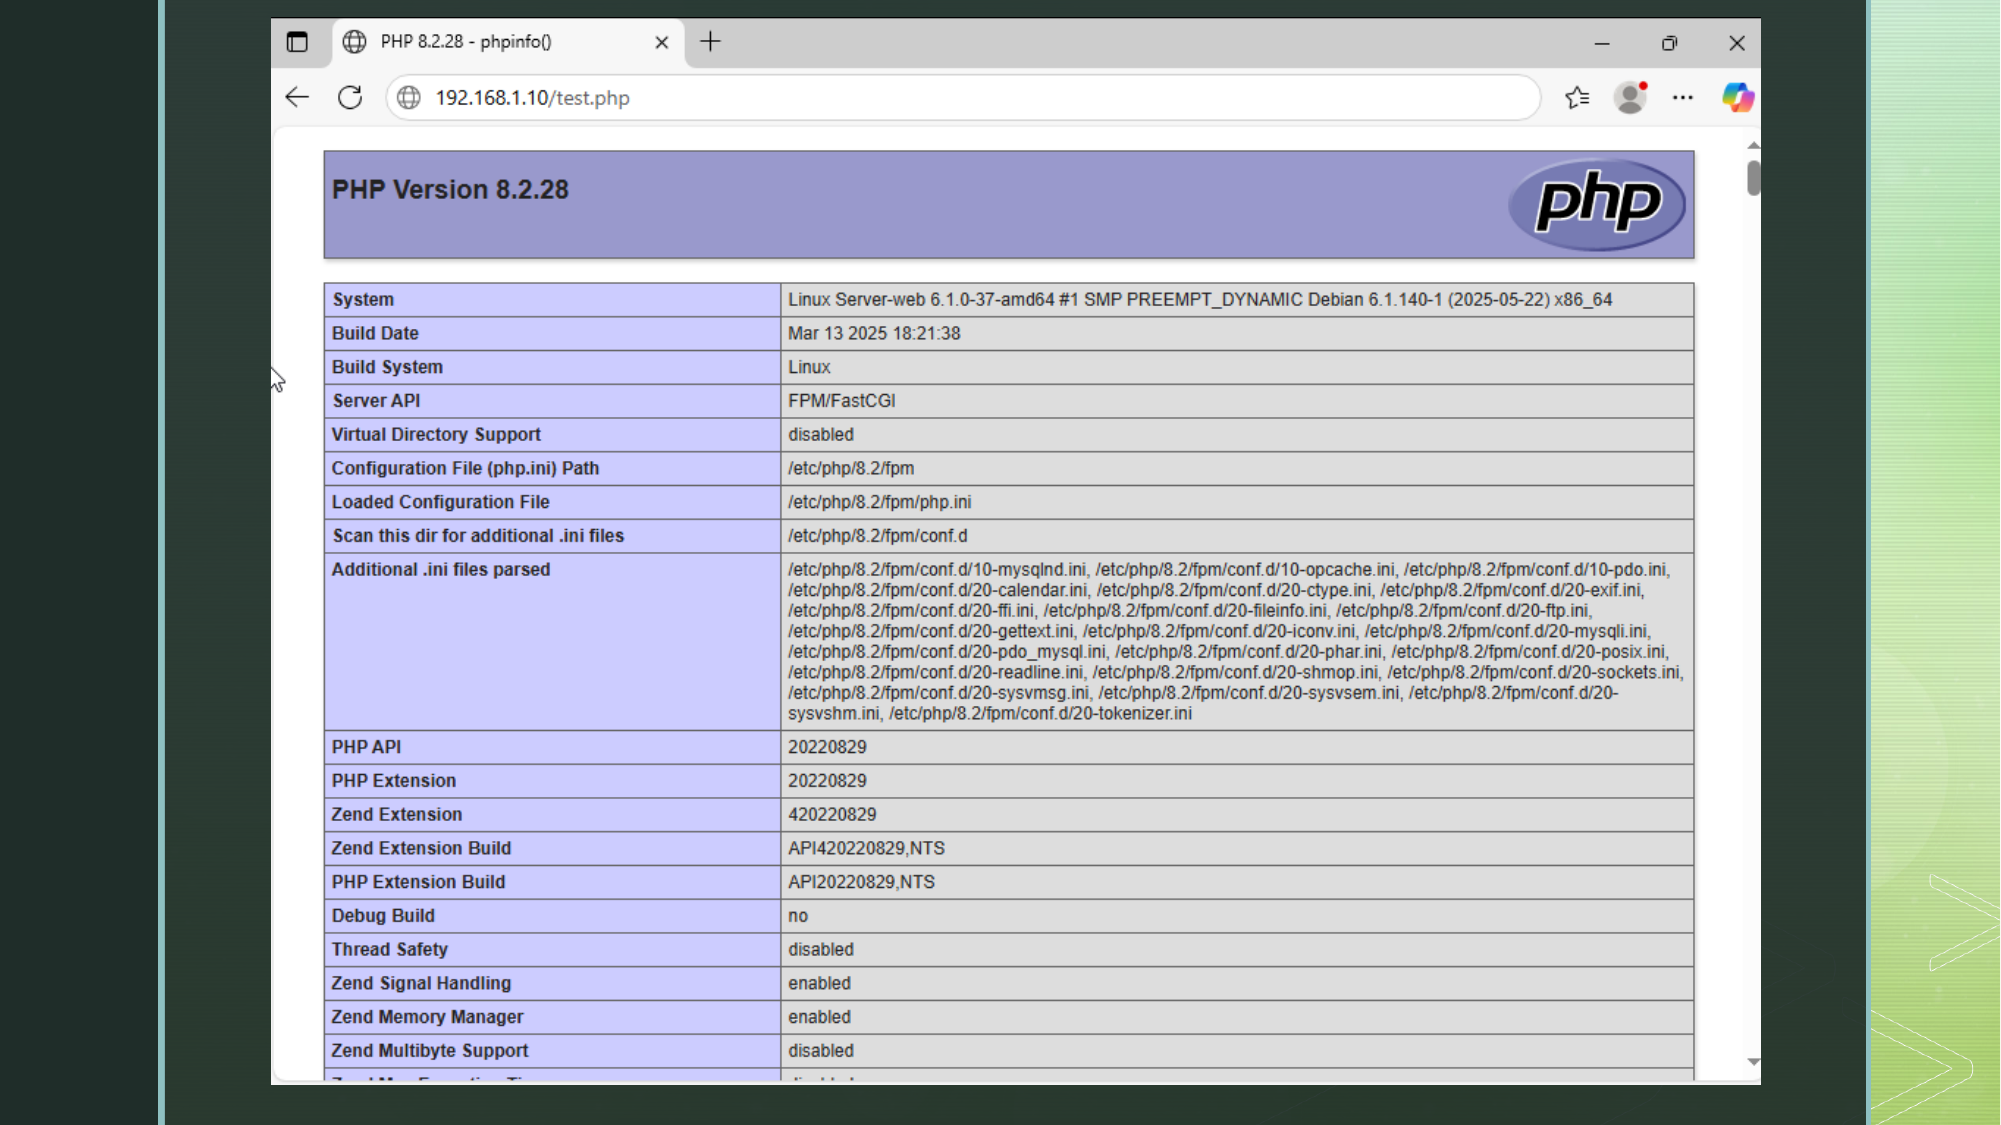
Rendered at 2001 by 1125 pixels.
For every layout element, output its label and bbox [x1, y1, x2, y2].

picture [271, 17, 1761, 1085]
